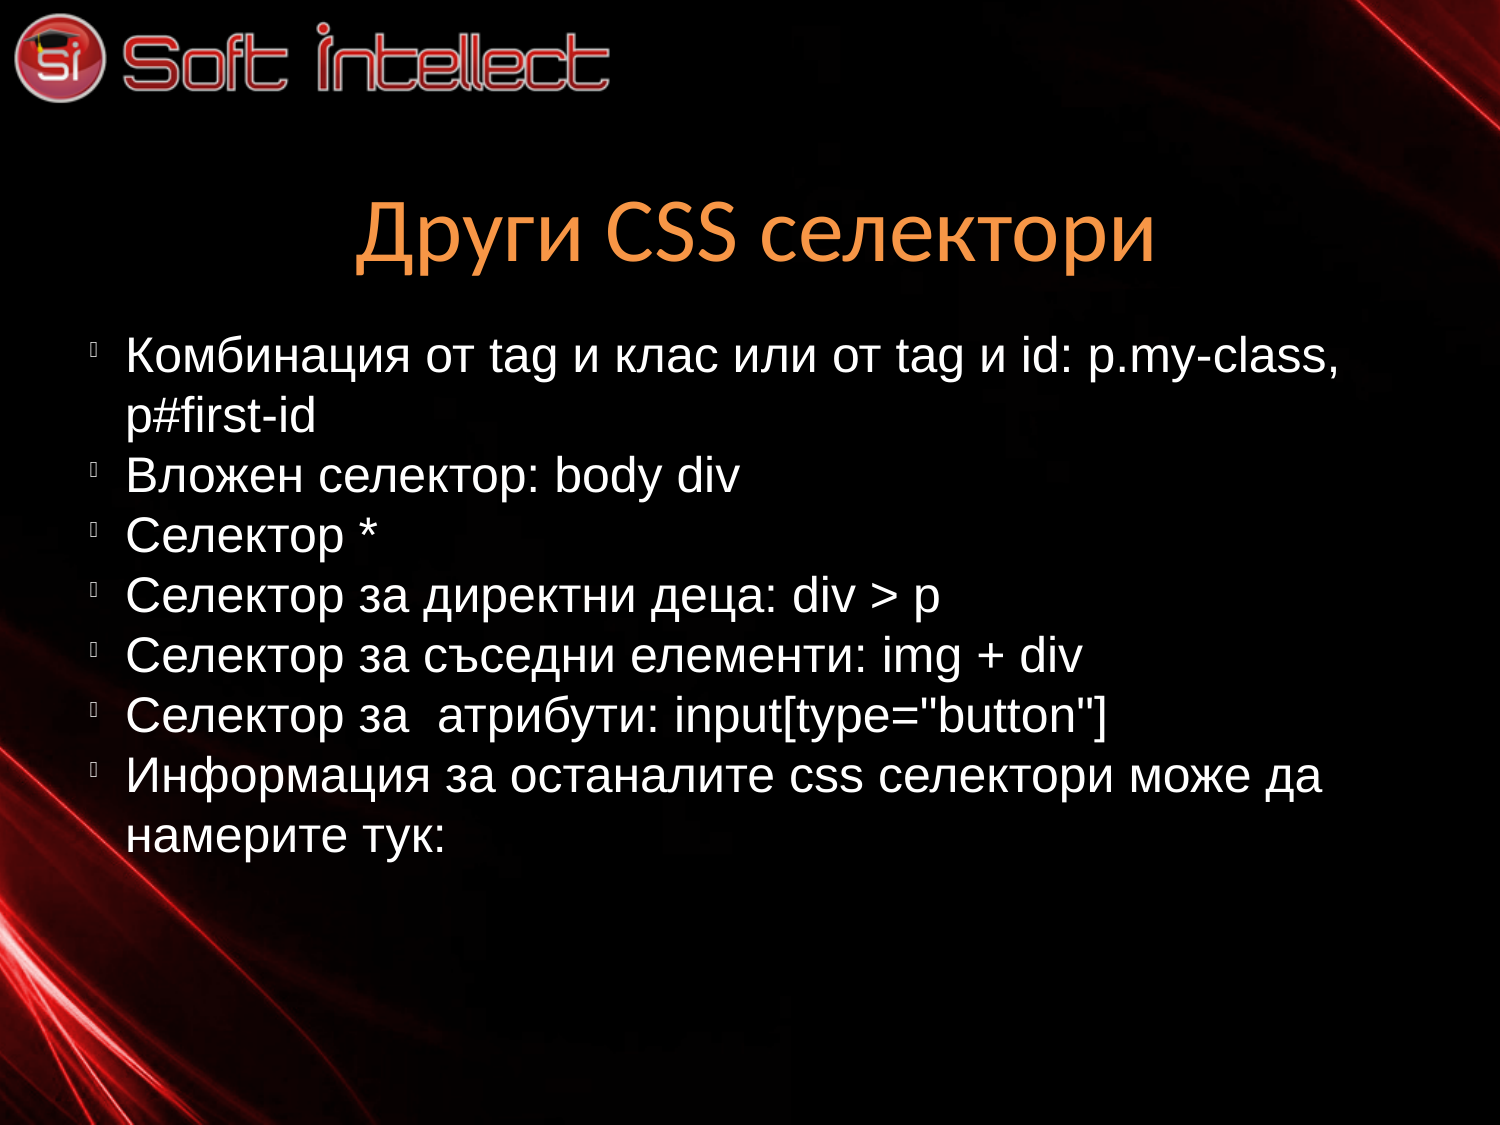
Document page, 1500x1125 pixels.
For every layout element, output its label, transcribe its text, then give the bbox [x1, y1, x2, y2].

picture [0, 0, 1500, 1125]
text_box Други CSS селектори [119, 104, 1395, 314]
text_box Комбинация от tag и клас или от tag и id: p.my-class, p#first-id Вложен селектор: body div Селектор * Селектор за директни деца: div > p Селектор за съседни елементи: img + div Селектор за атрибути: input[type="button"] Информация за останалите css селектори може да намерите тук: [75, 314, 1471, 705]
